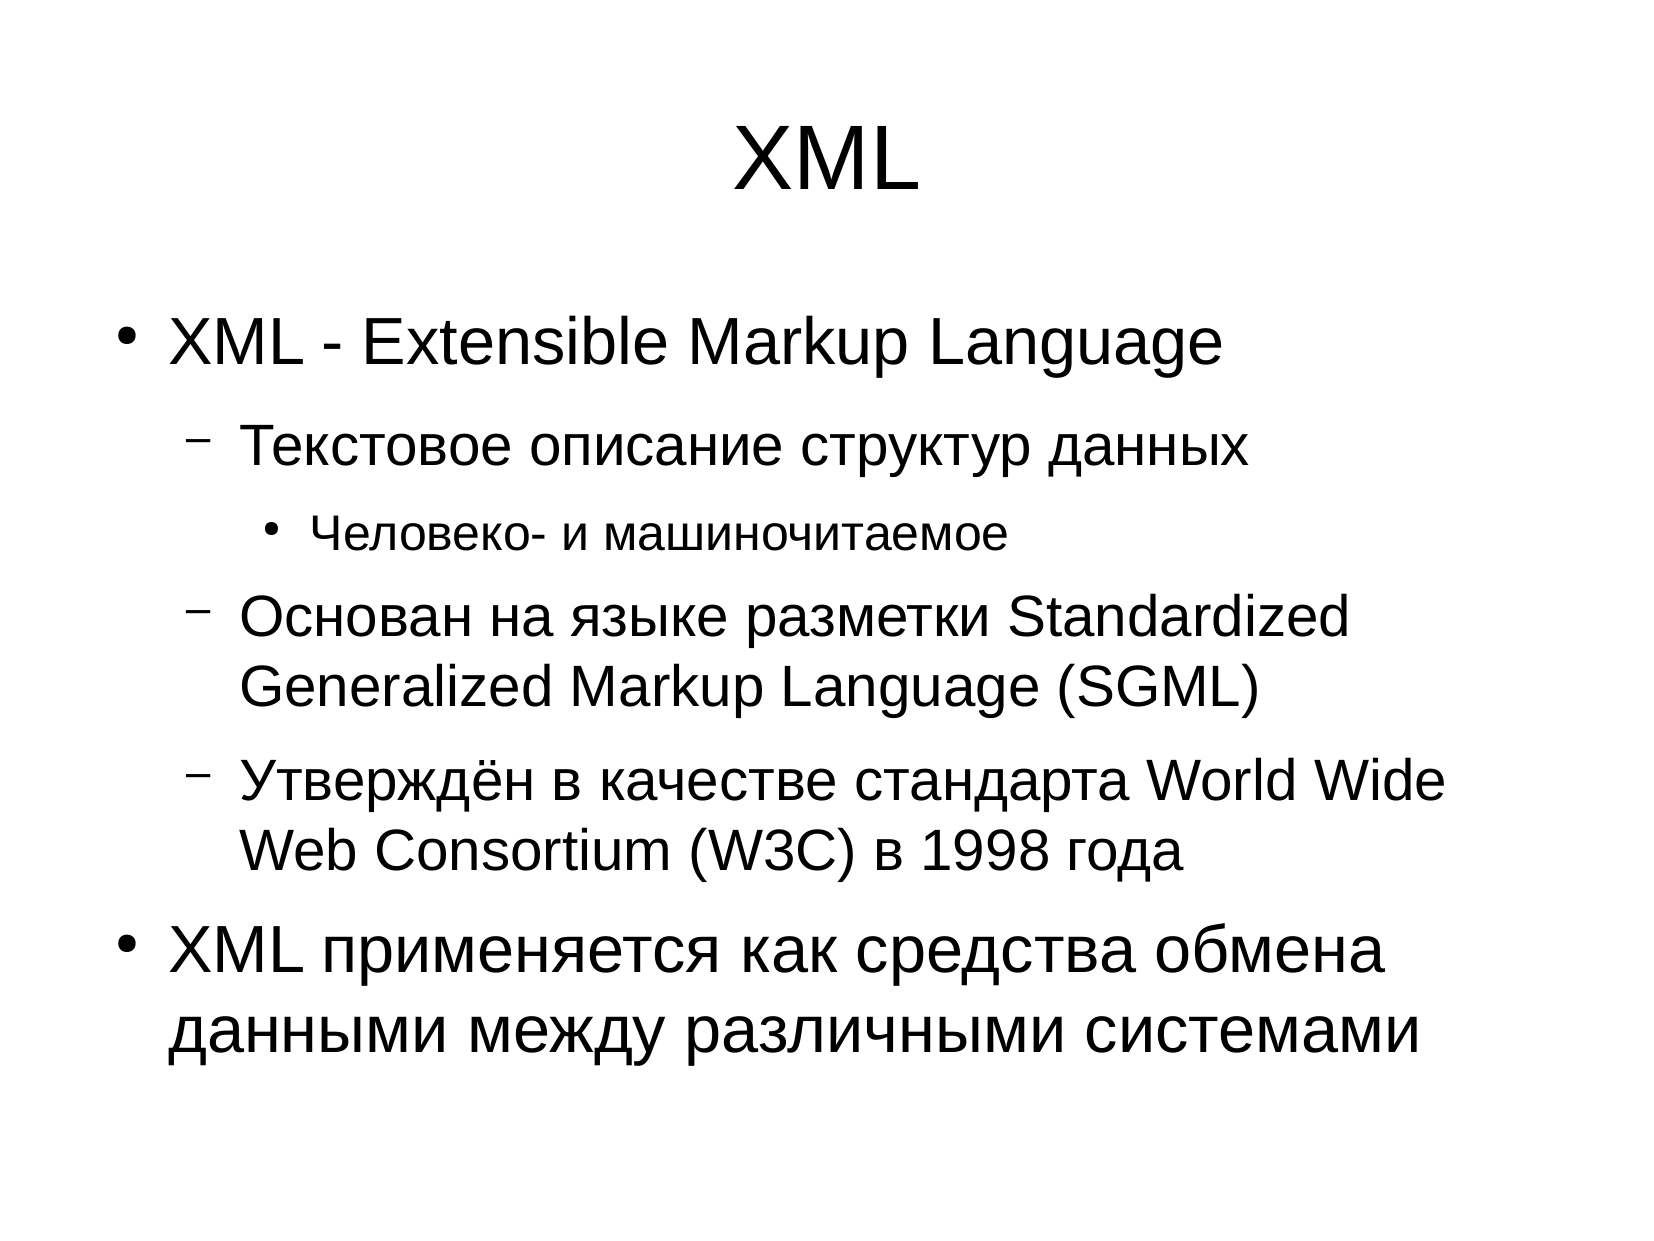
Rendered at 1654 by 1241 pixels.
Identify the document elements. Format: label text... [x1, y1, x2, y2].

list XML - Extensible Markup Language Текстовое описание структур данных Человеко- и машиночитаемое Основан на языке разметки Standardized Generalized Markup Language (SGML) Утверждён в качестве стандарта World Wide Web Consortium (W3C) в 1998 года XML применяется как средства обмена данными между различными системами [82, 290, 1571, 1010]
title XML [82, 49, 1571, 257]
